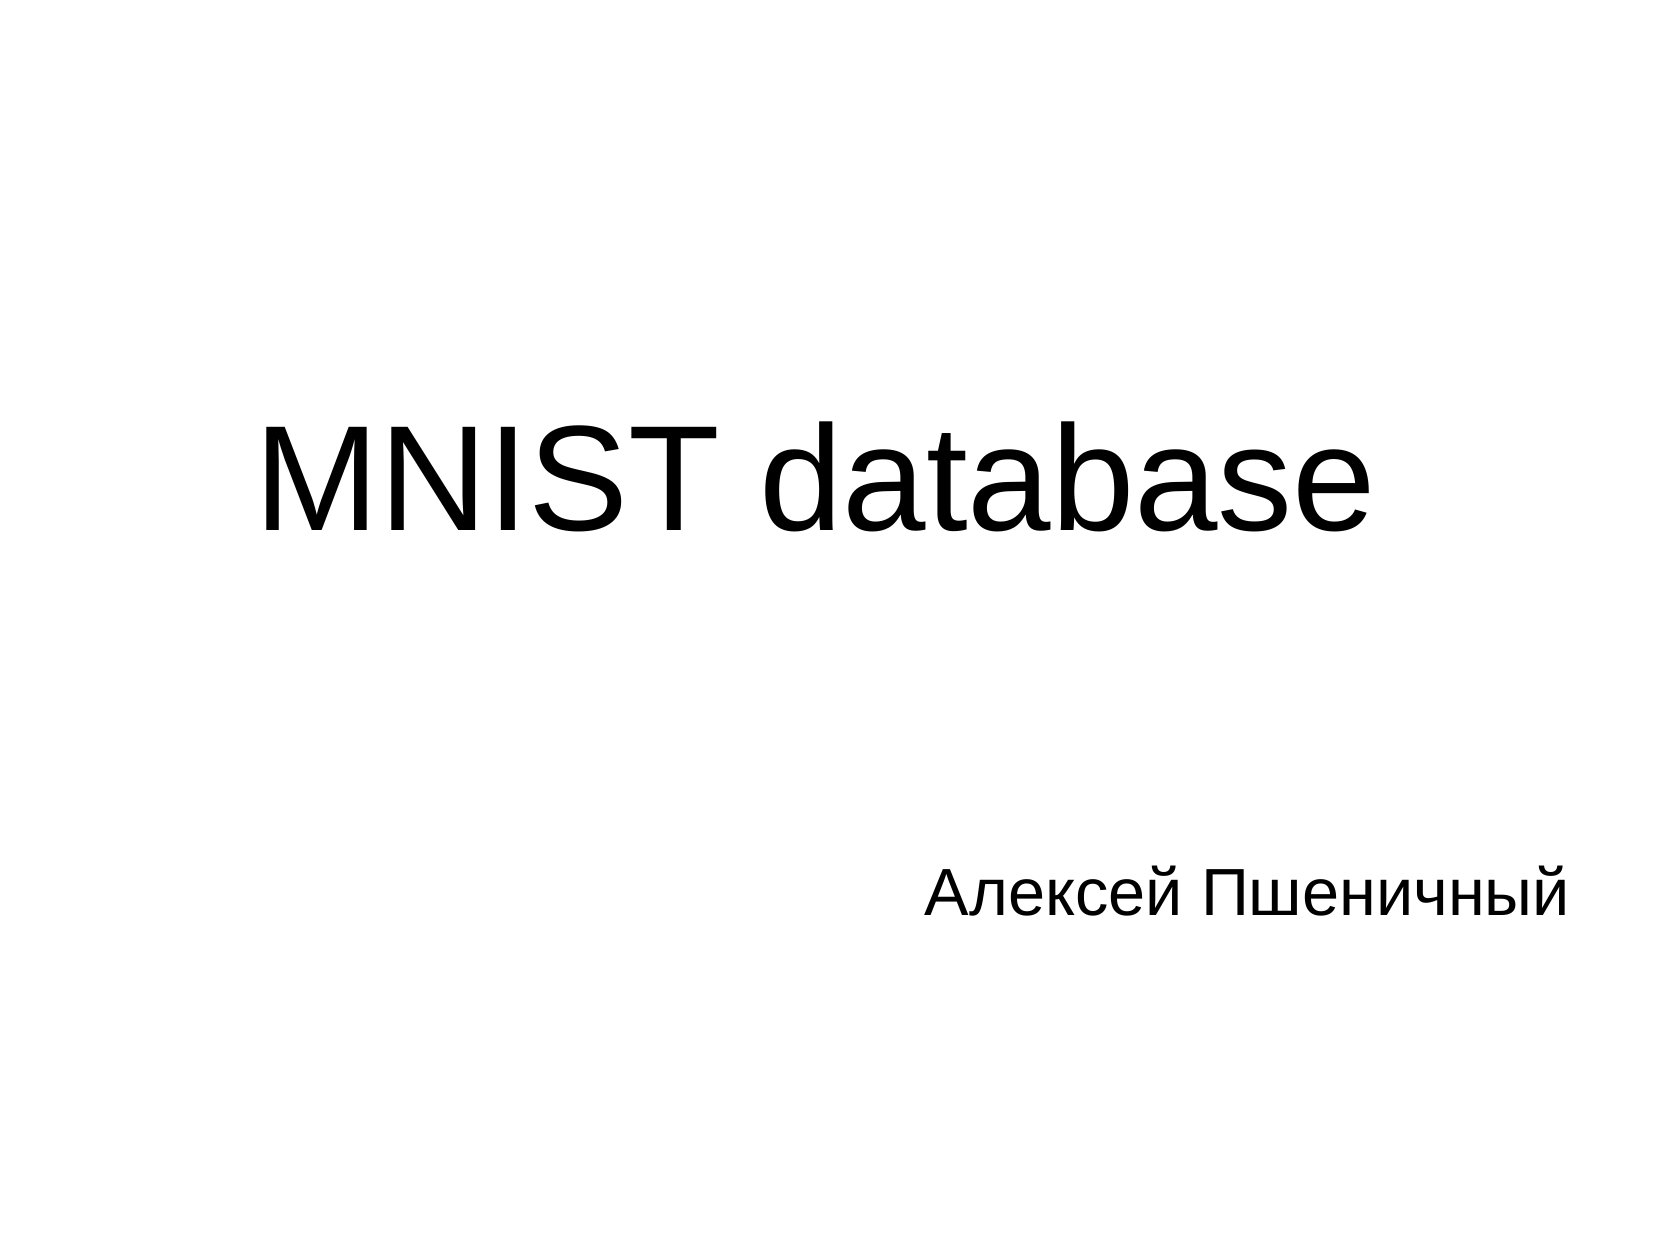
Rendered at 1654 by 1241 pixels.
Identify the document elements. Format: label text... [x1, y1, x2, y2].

list Алексей Пшеничный [82, 855, 1571, 1010]
title MNIST database [71, 375, 1561, 583]
